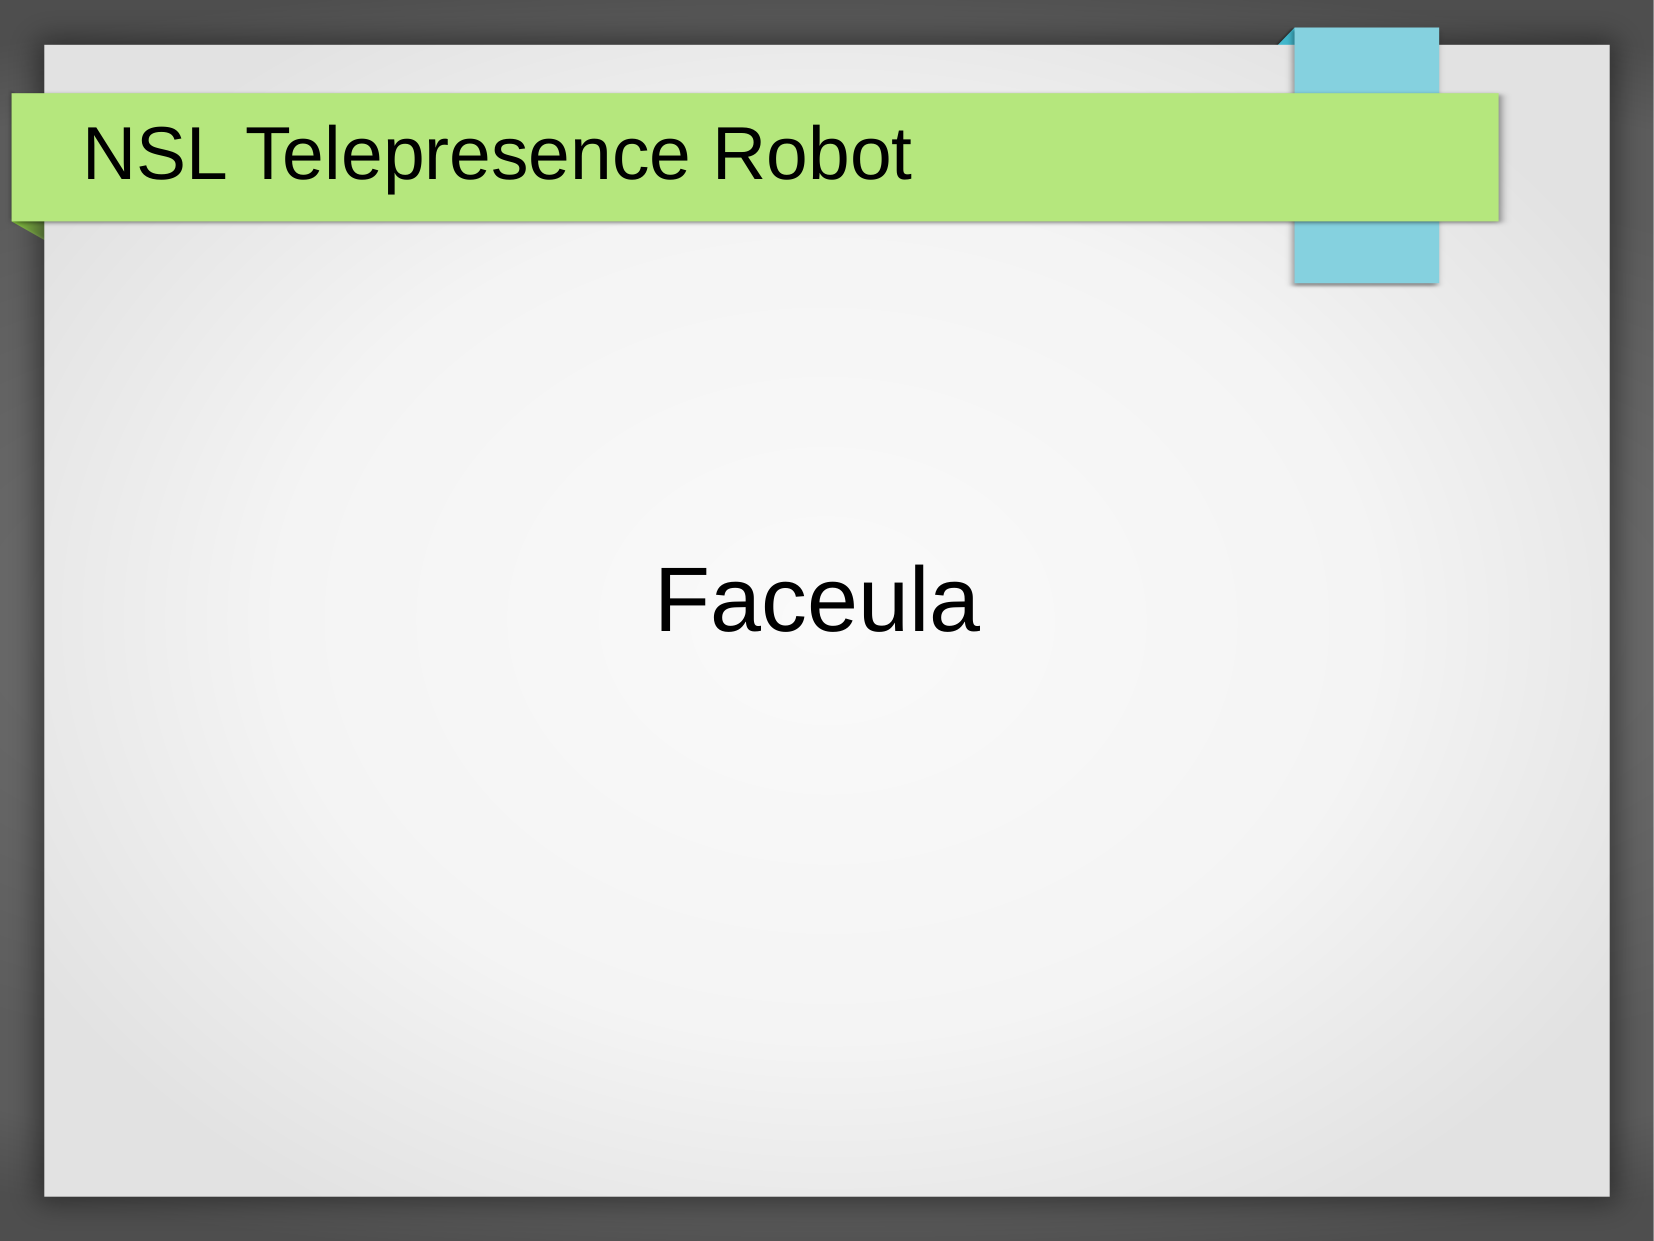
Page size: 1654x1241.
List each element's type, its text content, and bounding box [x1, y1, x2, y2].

title NSL Telepresence Robot [82, 94, 1264, 213]
picture [0, 0, 1654, 1241]
subtitle Faceula [360, 435, 1276, 766]
